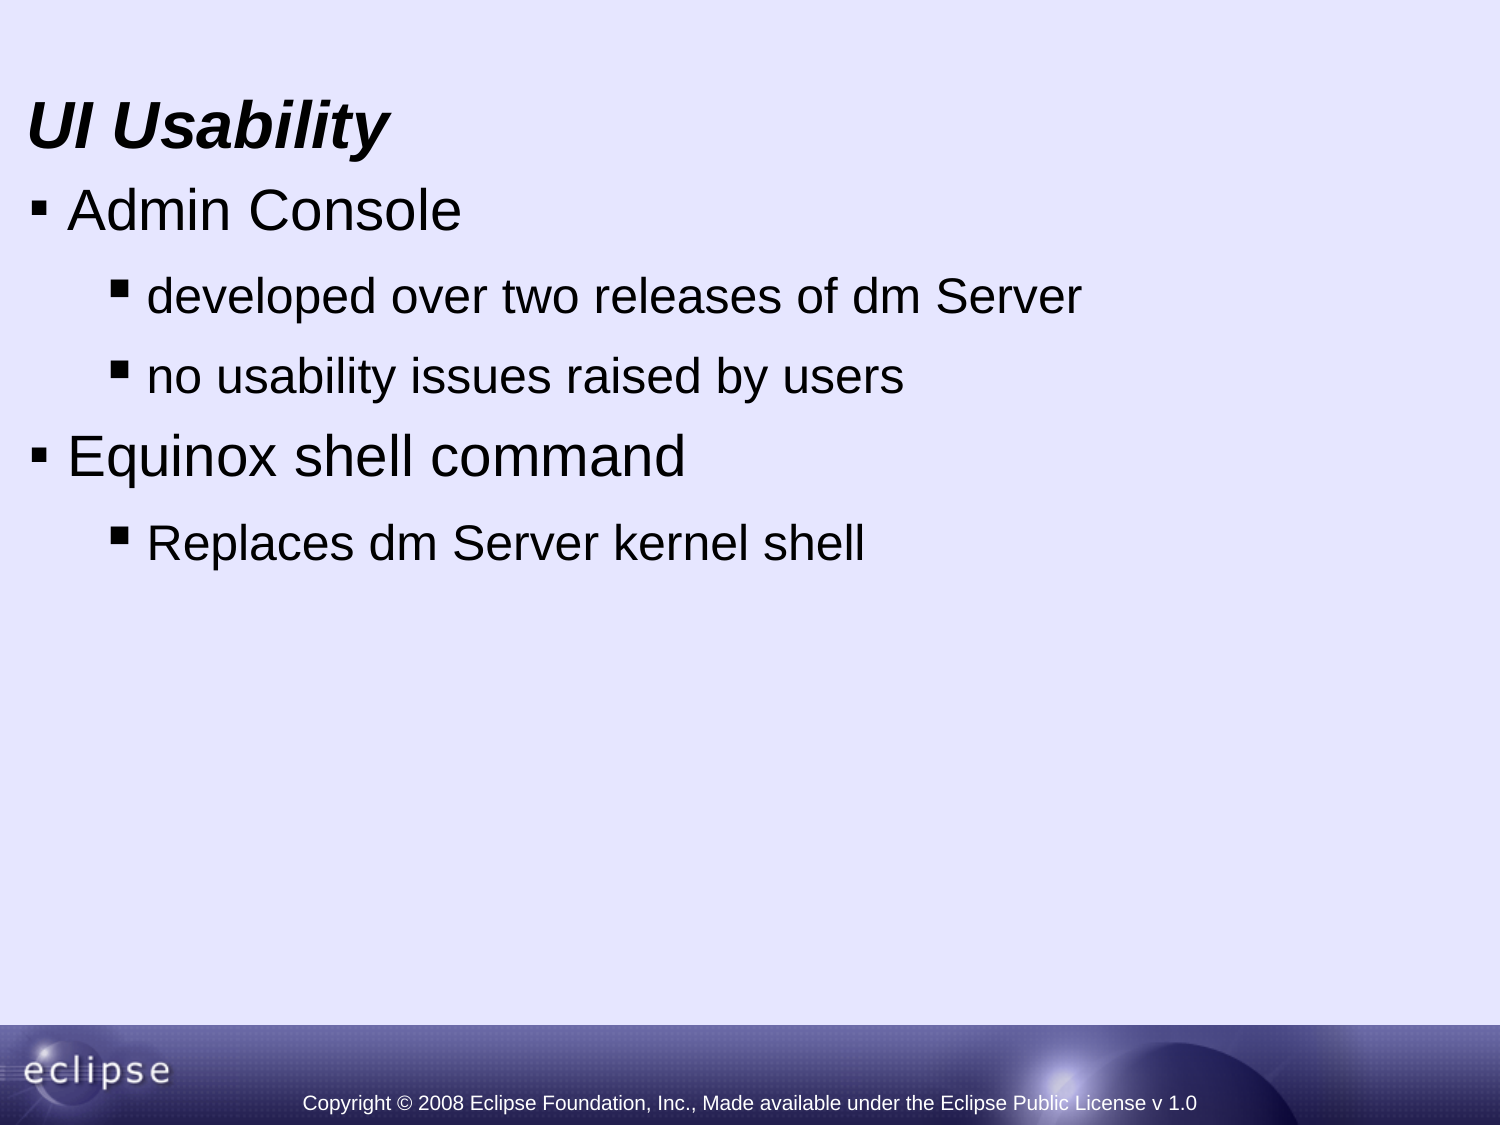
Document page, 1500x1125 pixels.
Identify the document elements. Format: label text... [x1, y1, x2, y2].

title UI Usability [26, 84, 1474, 172]
list Admin Console developed over two releases of dm Server no usability issues raised by users Equinox shell command Replaces dm Server kernel shell [29, 177, 1455, 1011]
picture [0, 1025, 1500, 1125]
